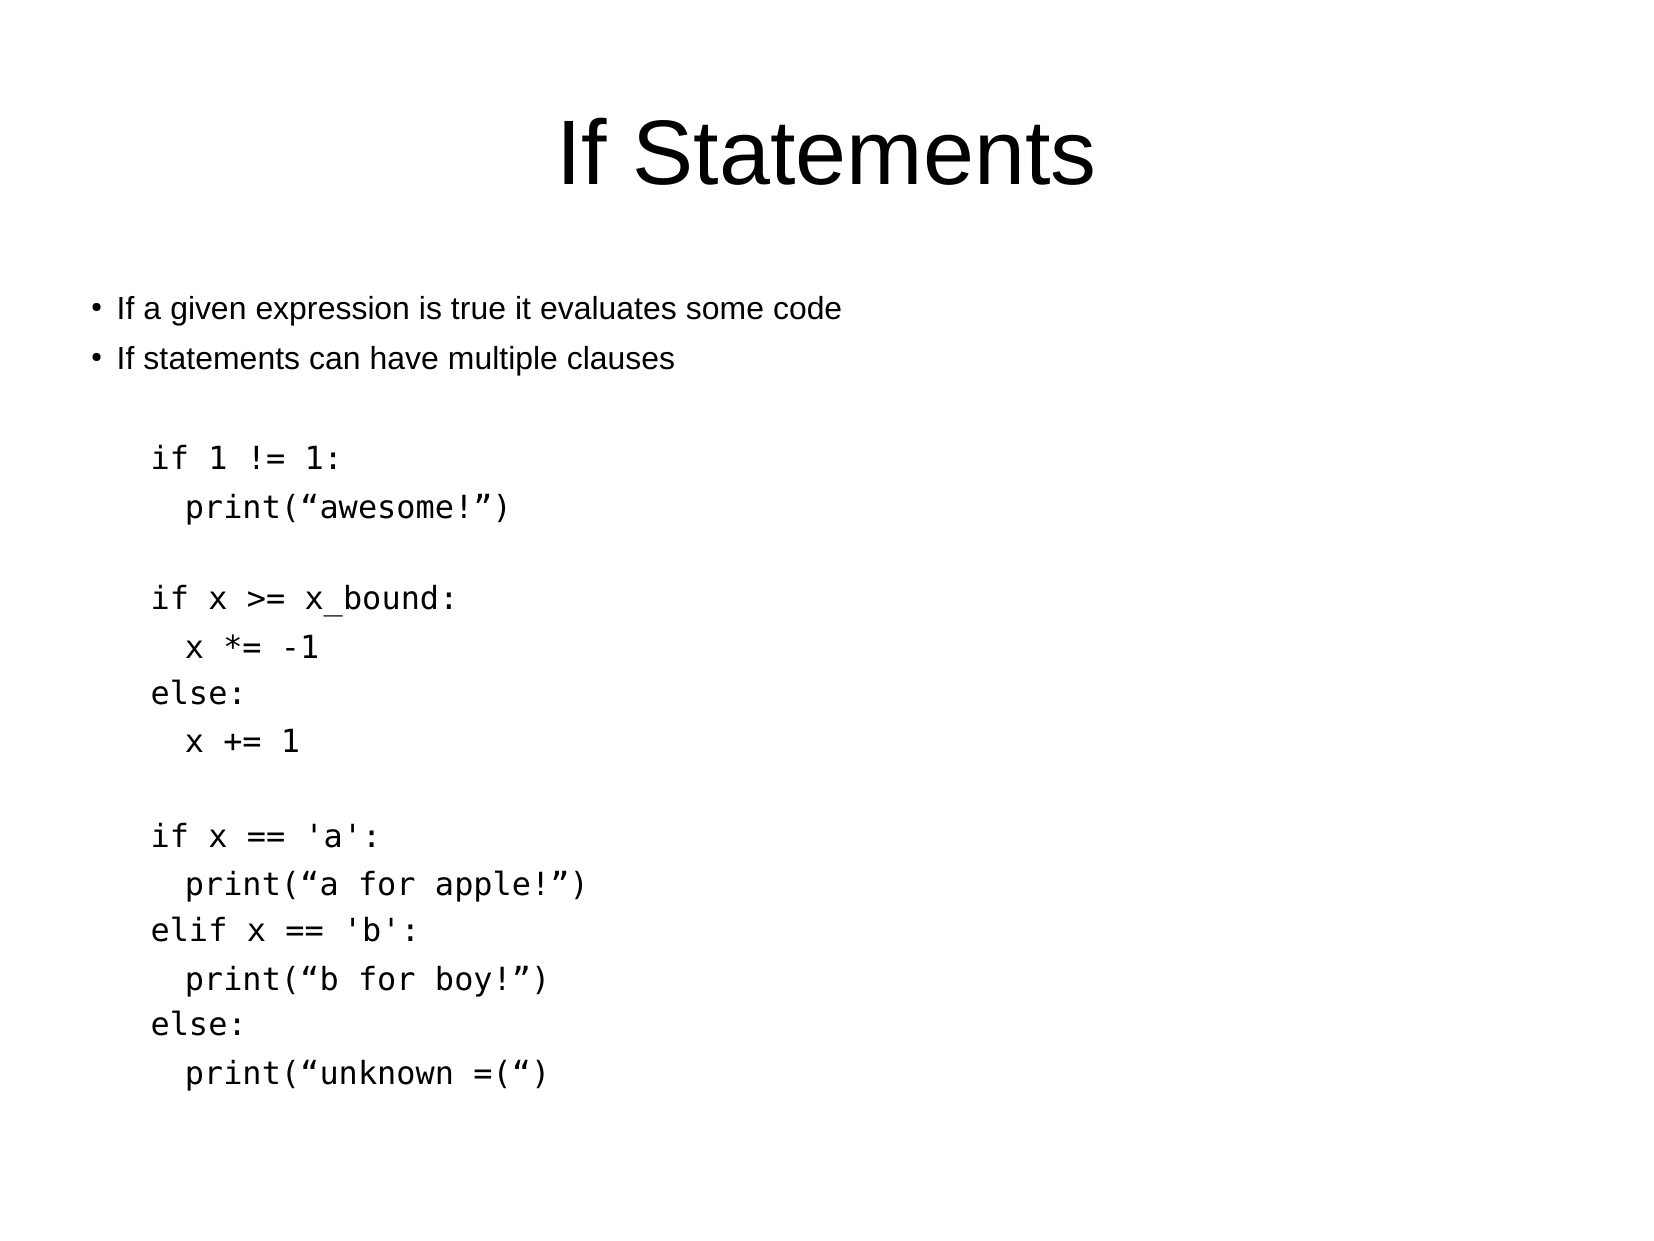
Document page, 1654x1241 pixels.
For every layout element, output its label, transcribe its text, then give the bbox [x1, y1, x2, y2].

title If Statements [82, 49, 1571, 257]
list If a given expression is true it evaluates some code If statements can have multiple clauses if 1 != 1: print(“awesome!”) if x >= x_bound: x *= -1 else: x += 1 if x == 'a': print(“a for apple!”) elif x == 'b': print(“b for boy!”) else: print(“unknown =(“) [82, 290, 1571, 1109]
